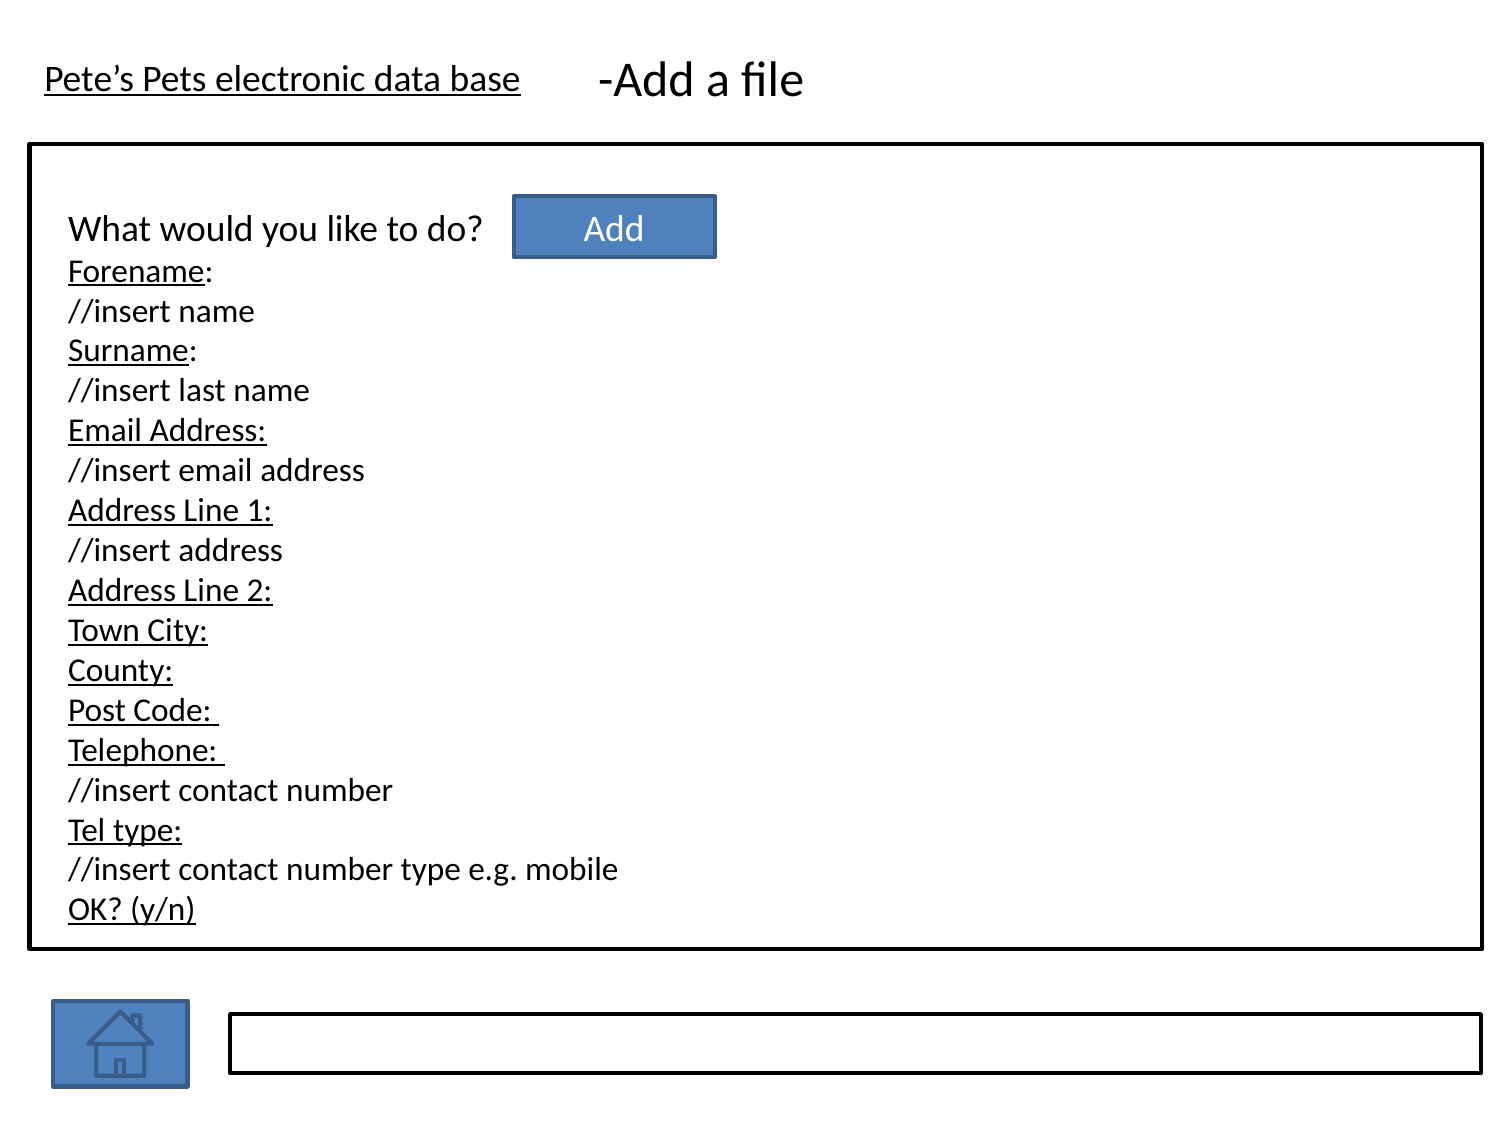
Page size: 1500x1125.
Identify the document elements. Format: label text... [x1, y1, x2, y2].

text_box Pete’s Pets electronic data base [29, 46, 538, 107]
text_box What would you like to do? Forename: //insert name Surname: //insert last name Email Address: //insert email address Address Line 1: //insert address Address Line 2: Town City: County: Post Code: Telephone: //insert contact number Tel type: //insert contact number type e.g. mobile OK? (y/n) [53, 196, 644, 944]
text_box [53, 1000, 188, 1087]
text_box [230, 1014, 1481, 1073]
text_box Add [514, 196, 715, 257]
text_box -Add a file [583, 38, 833, 115]
text_box [29, 144, 1482, 949]
